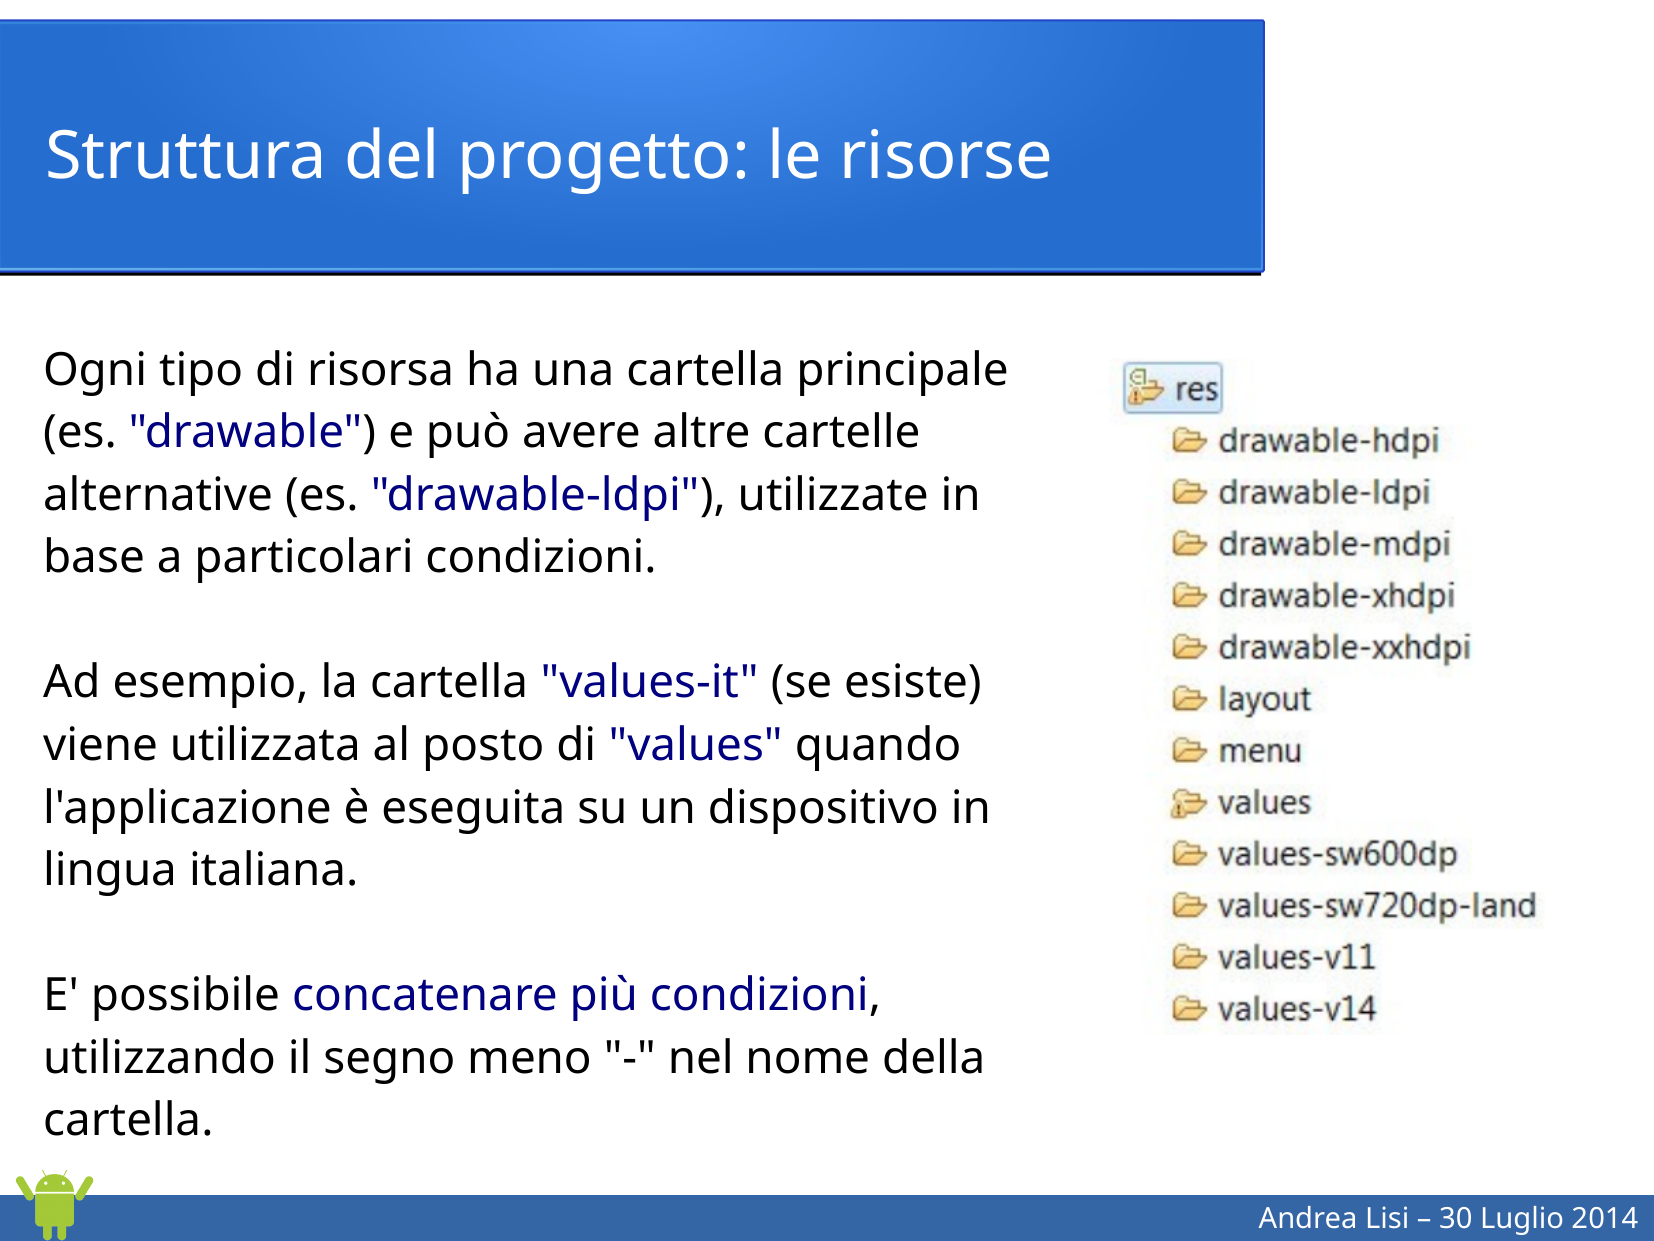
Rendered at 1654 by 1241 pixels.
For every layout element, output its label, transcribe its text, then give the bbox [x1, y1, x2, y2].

title Struttura del progetto: le risorse [45, 49, 1250, 257]
subtitle Ogni tipo di risorsa ha una cartella principale (es. "drawable") e può avere altre cartelle alternative (es. "drawable-ldpi"), utilizzate in base a particolari condizioni. Ad esempio, la cartella "values-it" (se esiste) viene utilizzata al posto di "values" quando l'applicazione è eseguita su un dispositivo in lingua italiana. E' possibile concatenare più condizioni, utilizzando il segno meno "-" nel nome della cartella. [43, 336, 1036, 1132]
text_box Andrea Lisi – 30 Luglio 2014 [100, 1195, 1654, 1241]
picture [1043, 358, 1546, 1036]
picture [9, 1167, 100, 1241]
